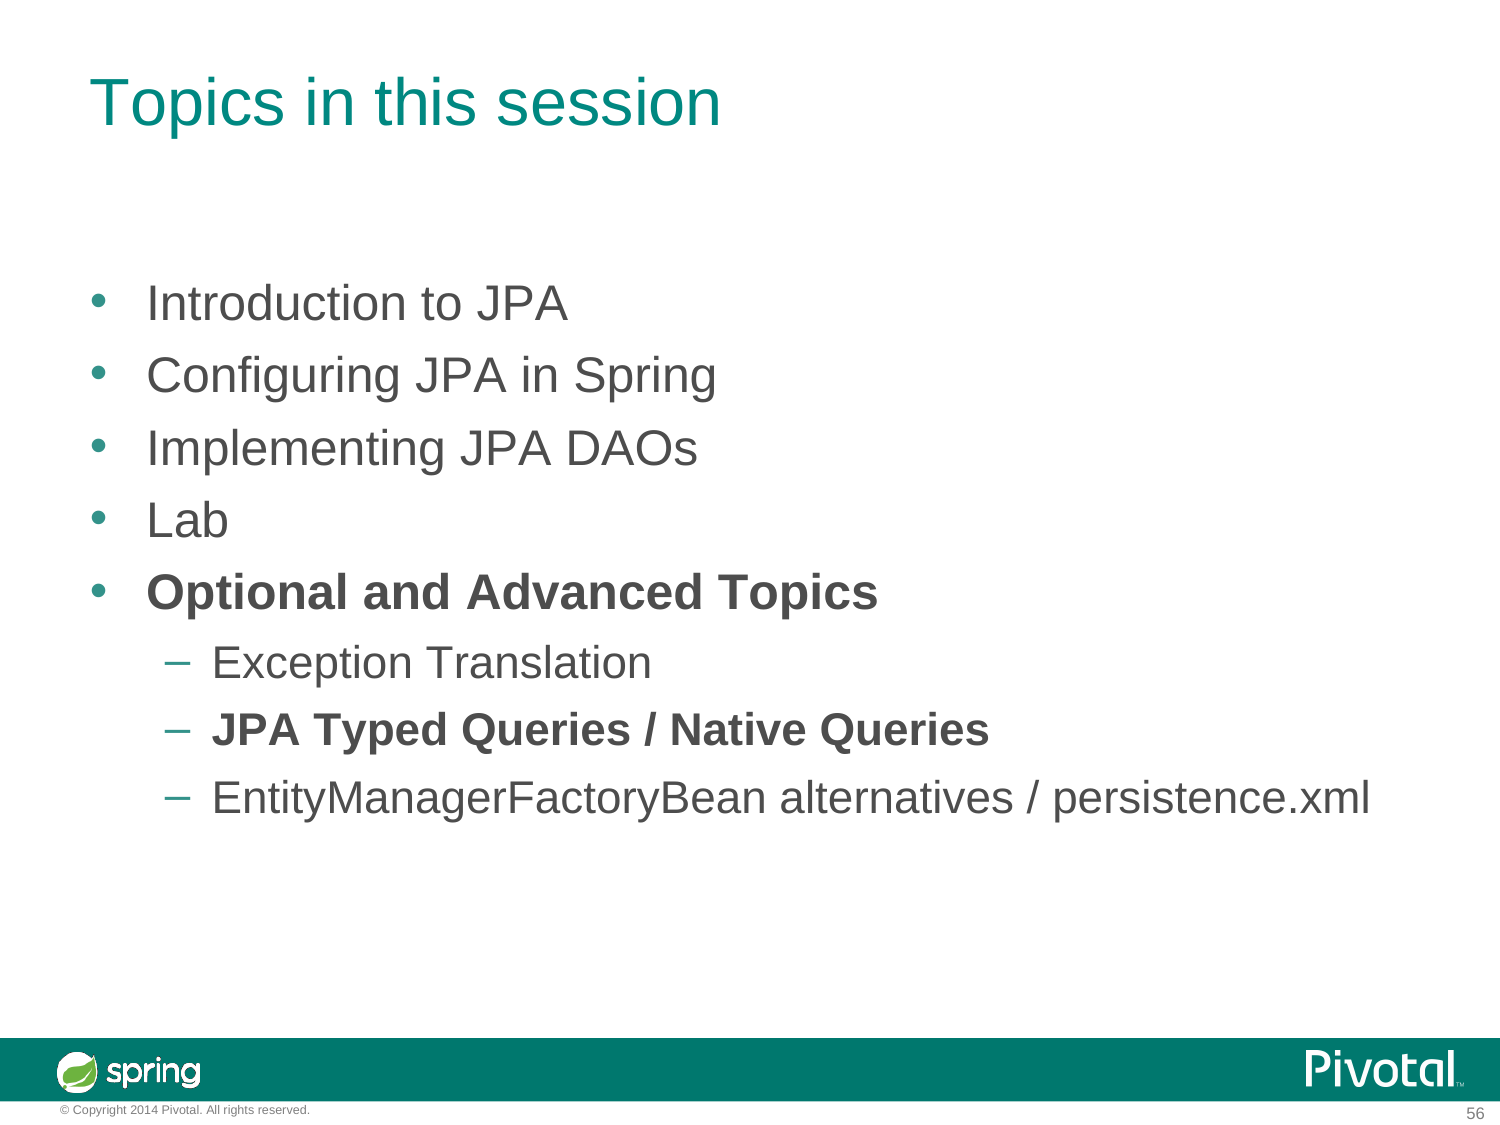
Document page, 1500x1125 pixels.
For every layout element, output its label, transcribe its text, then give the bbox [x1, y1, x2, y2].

picture [32, 1041, 210, 1103]
list Introduction to JPA Configuring JPA in Spring Implementing JPA DAOs Lab Optional and Advanced Topics Exception Translation JPA Typed Queries / Native Queries EntityManagerFactoryBean alternatives / persistence.xml [75, 262, 1426, 1005]
title Topics in this session [75, 45, 1426, 233]
picture [1306, 1050, 1464, 1087]
